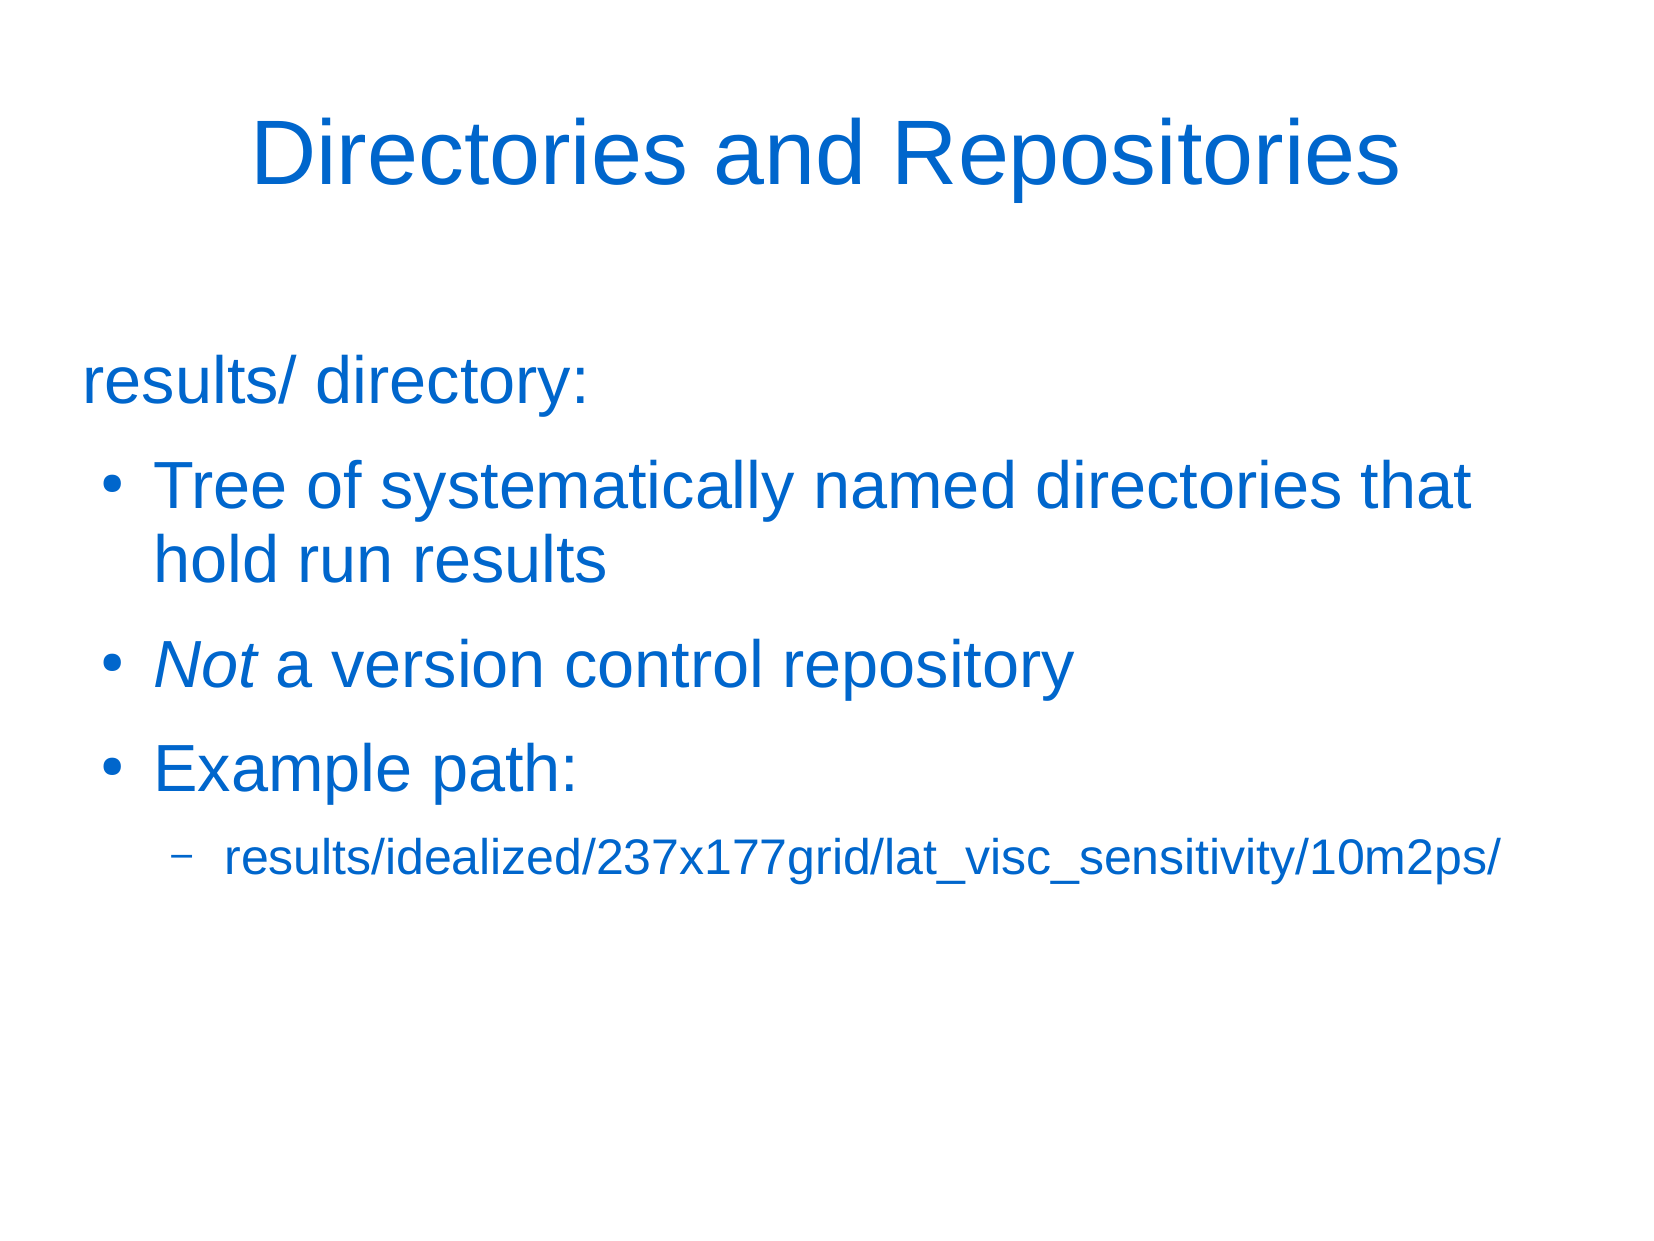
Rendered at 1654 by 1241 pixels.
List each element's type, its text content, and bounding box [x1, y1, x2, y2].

list results/ directory: Tree of systematically named directories that hold run results Not a version control repository Example path: results/idealized/237x177grid/lat_visc_sensitivity/10m2ps/ [82, 343, 1571, 1063]
title Directories and Repositories [82, 49, 1571, 257]
